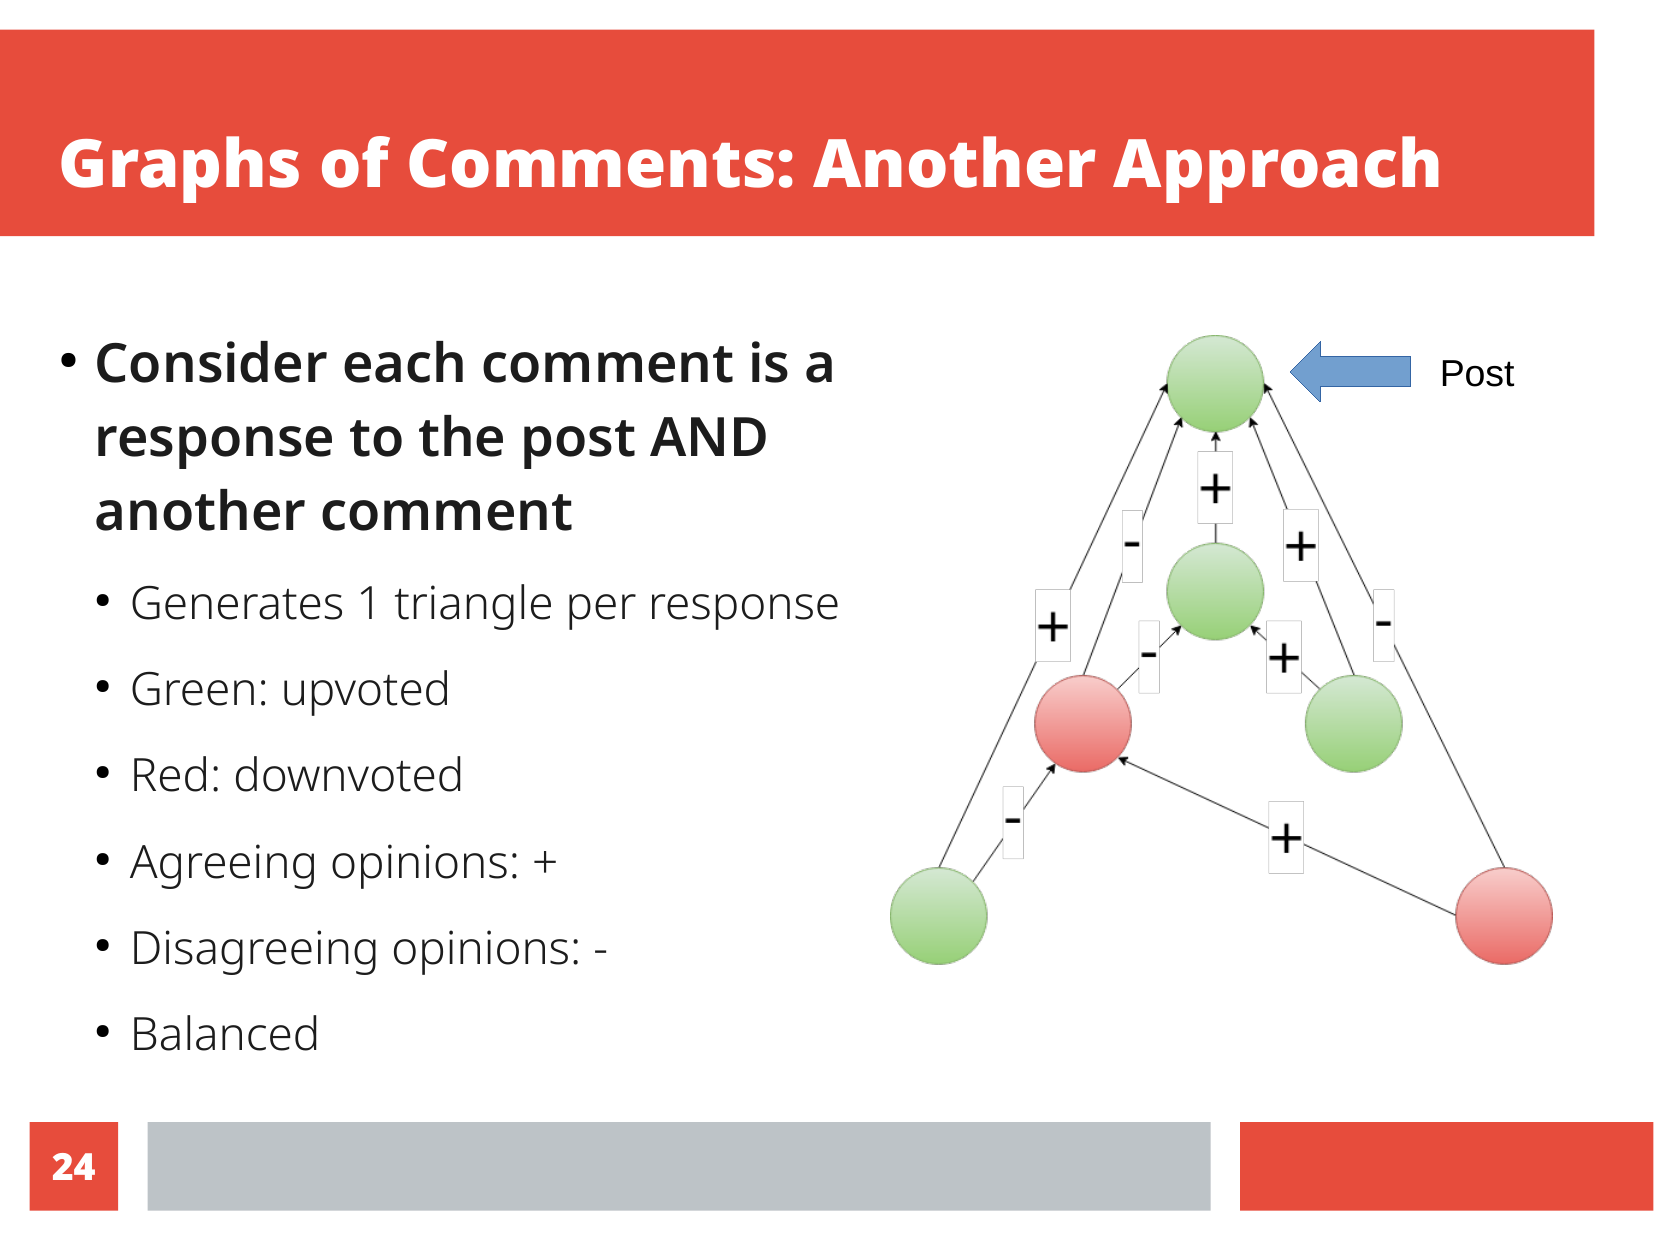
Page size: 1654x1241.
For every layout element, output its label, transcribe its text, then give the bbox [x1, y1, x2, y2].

text_box [1290, 341, 1411, 402]
list Consider each comment is a response to the post AND another comment Generates 1 triangle per response Green: upvoted Red: downvoted Agreeing opinions: + Disagreeing opinions: - Balanced [59, 324, 856, 1093]
text_box Post [1425, 345, 1654, 404]
picture [890, 335, 1553, 966]
title Graphs of Comments: Another Approach [59, 59, 1595, 207]
